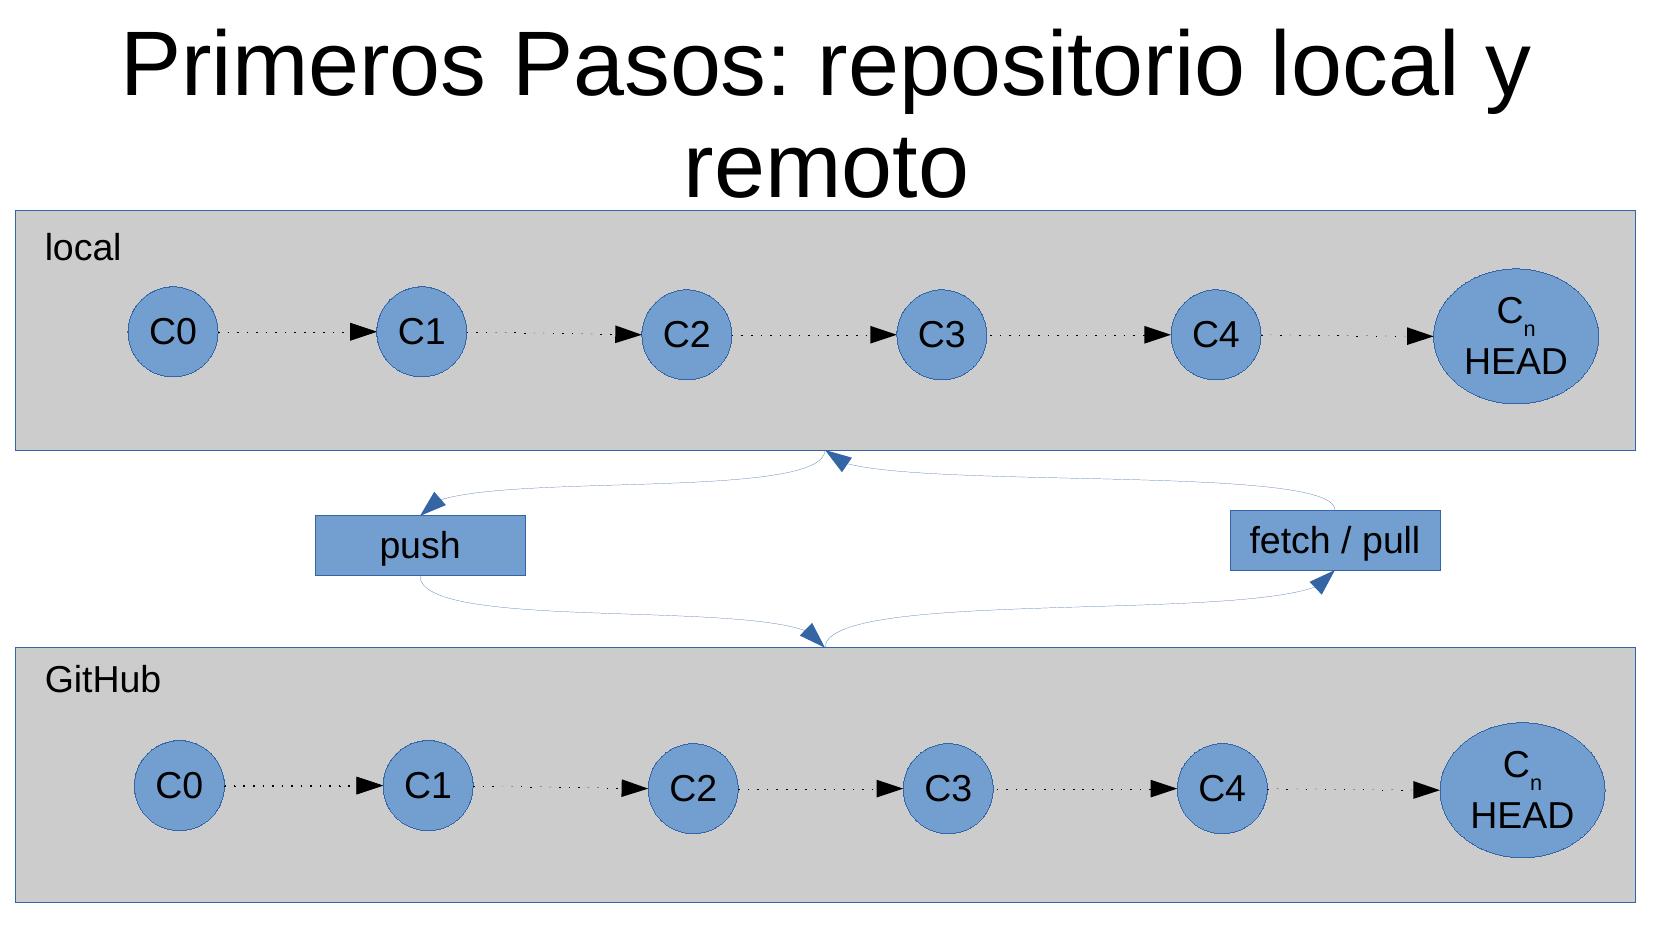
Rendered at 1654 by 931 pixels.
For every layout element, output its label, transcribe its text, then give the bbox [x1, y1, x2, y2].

text_box Cn HEAD [1433, 268, 1599, 404]
text_box C2 [641, 289, 732, 380]
text_box C0 [128, 286, 219, 377]
text_box C3 [896, 289, 987, 380]
text_box C4 [1171, 289, 1262, 380]
text_box C0 [134, 740, 225, 831]
text_box Cn HEAD [1440, 722, 1606, 858]
text_box C1 [376, 286, 467, 377]
text_box GitHub [30, 650, 196, 708]
text_box fetch / pull [1230, 510, 1441, 571]
text_box C4 [1177, 743, 1268, 834]
text_box [15, 647, 1636, 903]
text_box C3 [903, 743, 994, 834]
text_box local [30, 218, 196, 276]
text_box C1 [383, 740, 474, 831]
text_box C2 [648, 743, 739, 834]
title Primeros Pasos: repositorio local y remoto [82, 12, 1571, 218]
text_box [15, 210, 1636, 451]
text_box push [315, 515, 526, 576]
